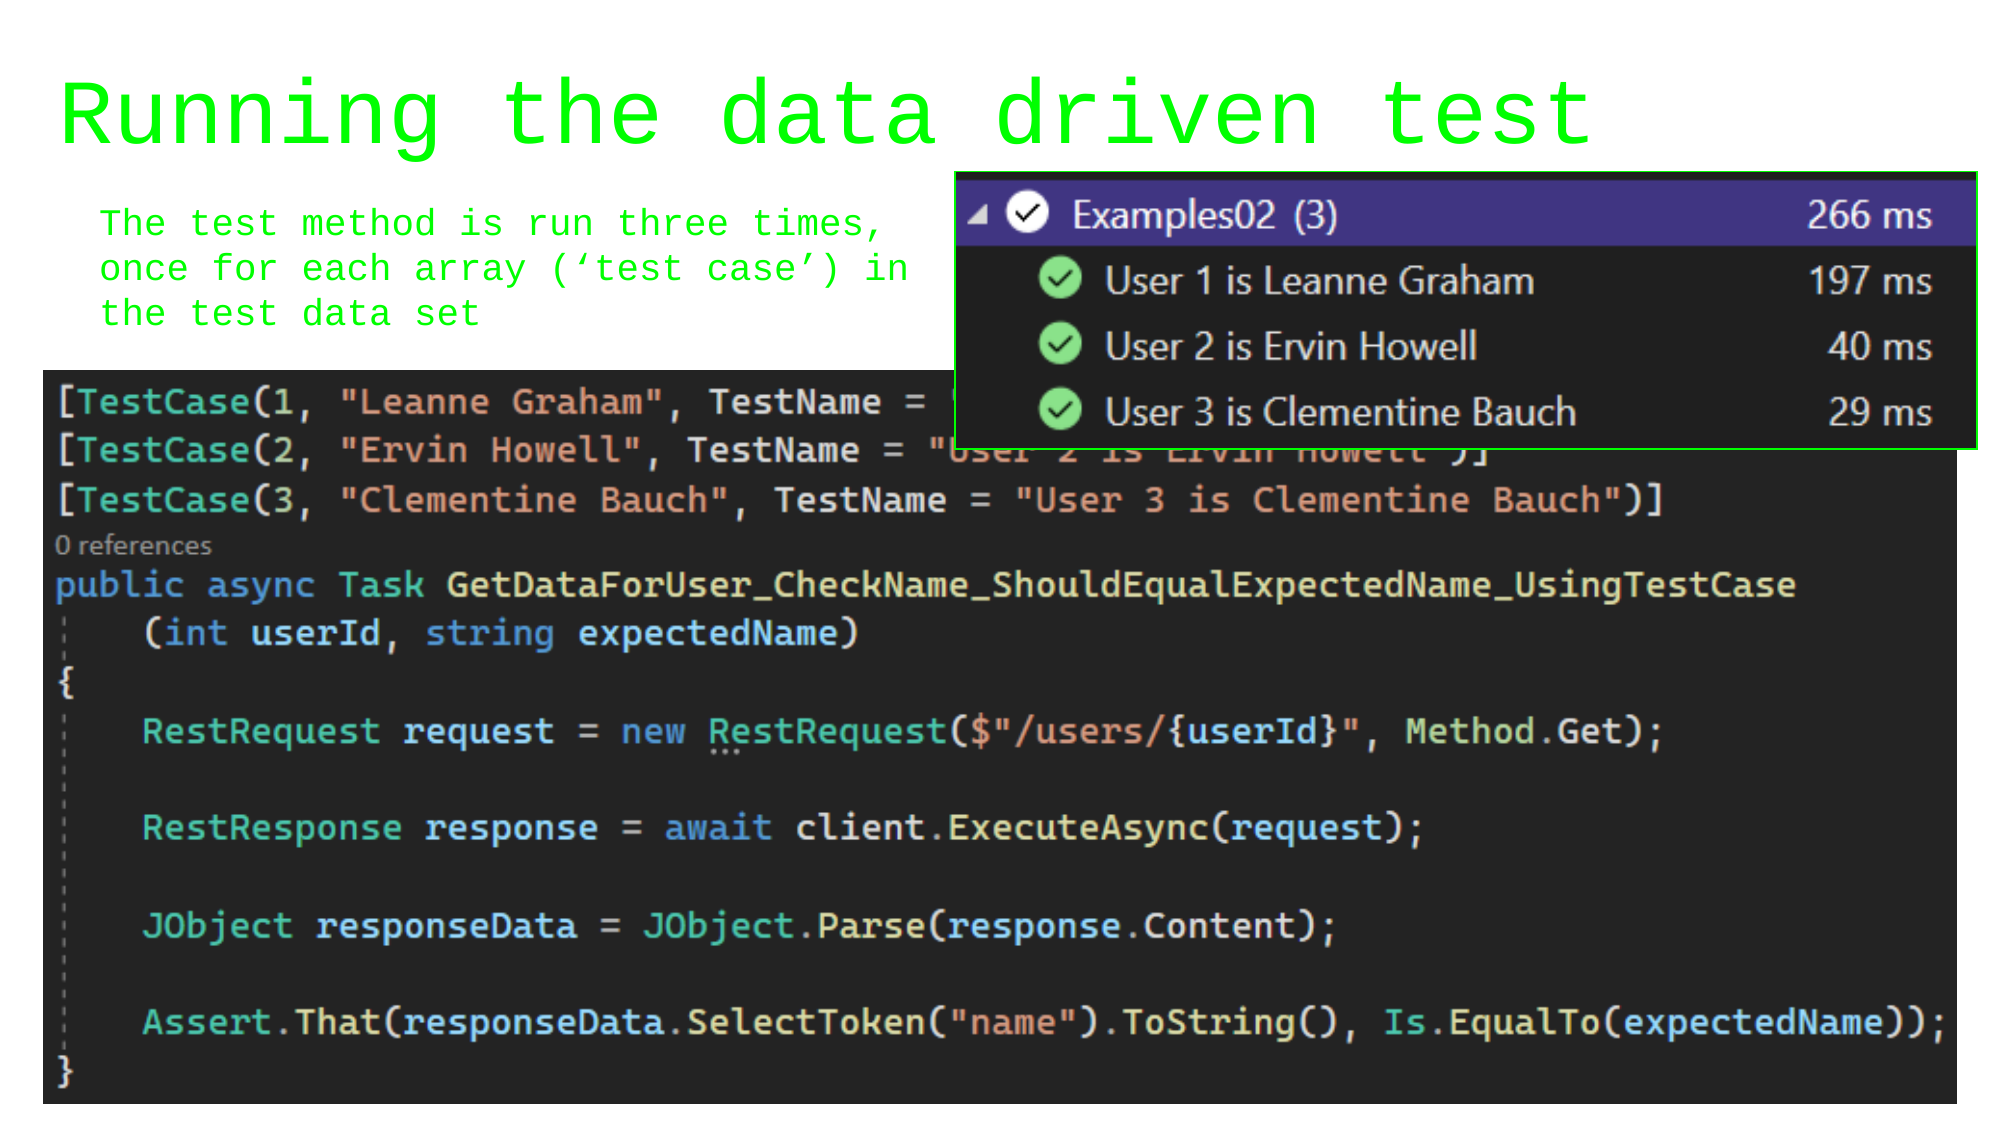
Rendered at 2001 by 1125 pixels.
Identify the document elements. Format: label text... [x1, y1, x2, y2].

text_box The test method is run three times, once for each array (‘test case’) in the test data set [84, 190, 943, 343]
title Running the data driven test [43, 4, 1957, 223]
picture [43, 370, 1957, 1104]
picture [955, 172, 1977, 449]
